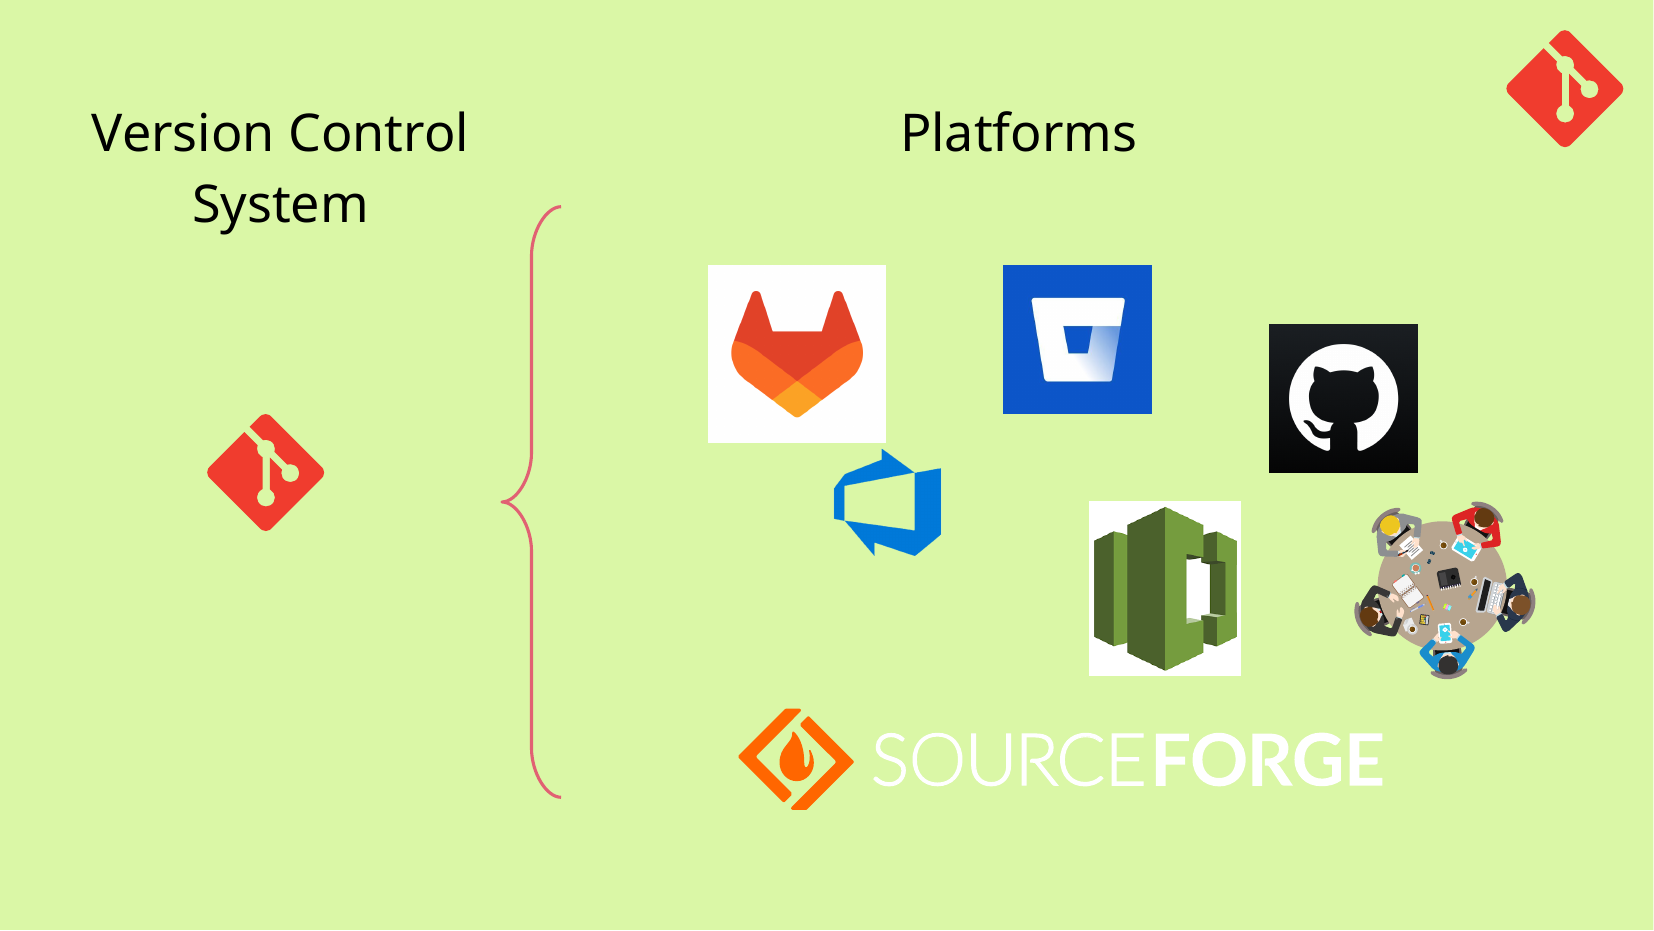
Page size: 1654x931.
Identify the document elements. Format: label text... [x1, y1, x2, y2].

picture [1089, 501, 1241, 676]
text_box Version Control System [59, 88, 502, 237]
picture [1269, 324, 1418, 473]
picture [738, 708, 1383, 810]
picture [1354, 501, 1536, 680]
text_box Platforms [797, 88, 1241, 237]
picture [1003, 265, 1152, 414]
picture [206, 413, 325, 532]
picture [708, 265, 975, 562]
picture [1505, 29, 1625, 148]
